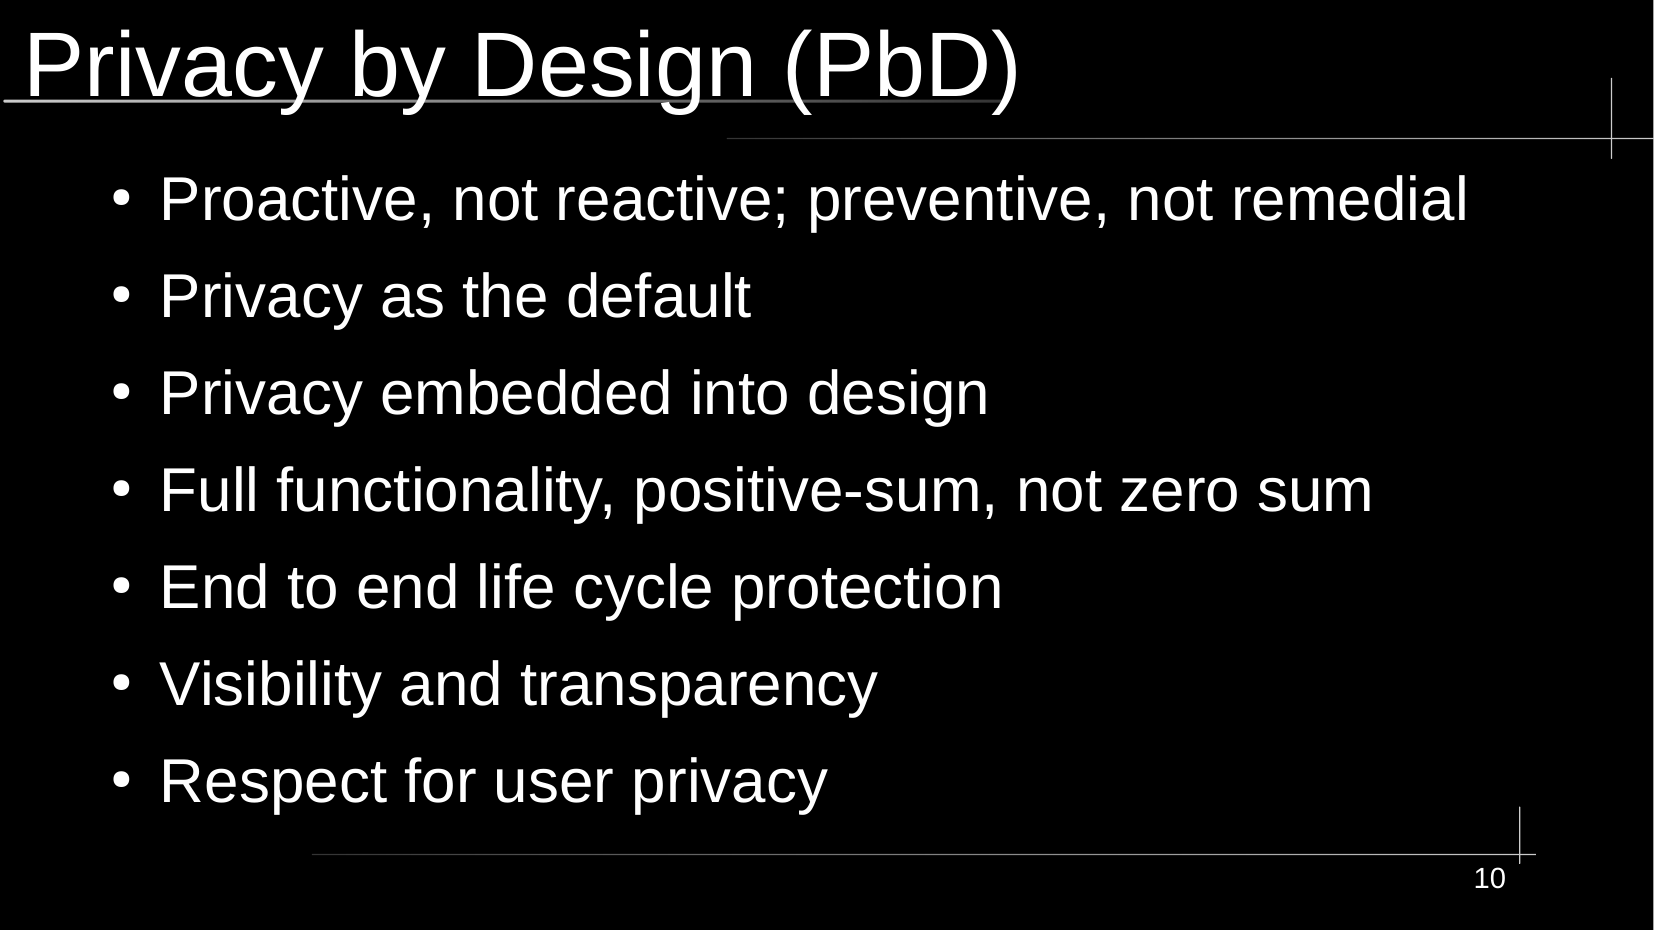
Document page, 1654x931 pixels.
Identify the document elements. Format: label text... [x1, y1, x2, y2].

title Privacy by Design (PbD) [23, 11, 1589, 119]
list Proactive, not reactive; preventive, not remedial Privacy as the default Privacy embedded into design Full functionality, positive-sum, not zero sum End to end life cycle protection Visibility and transparency Respect for user privacy [94, 164, 1583, 931]
